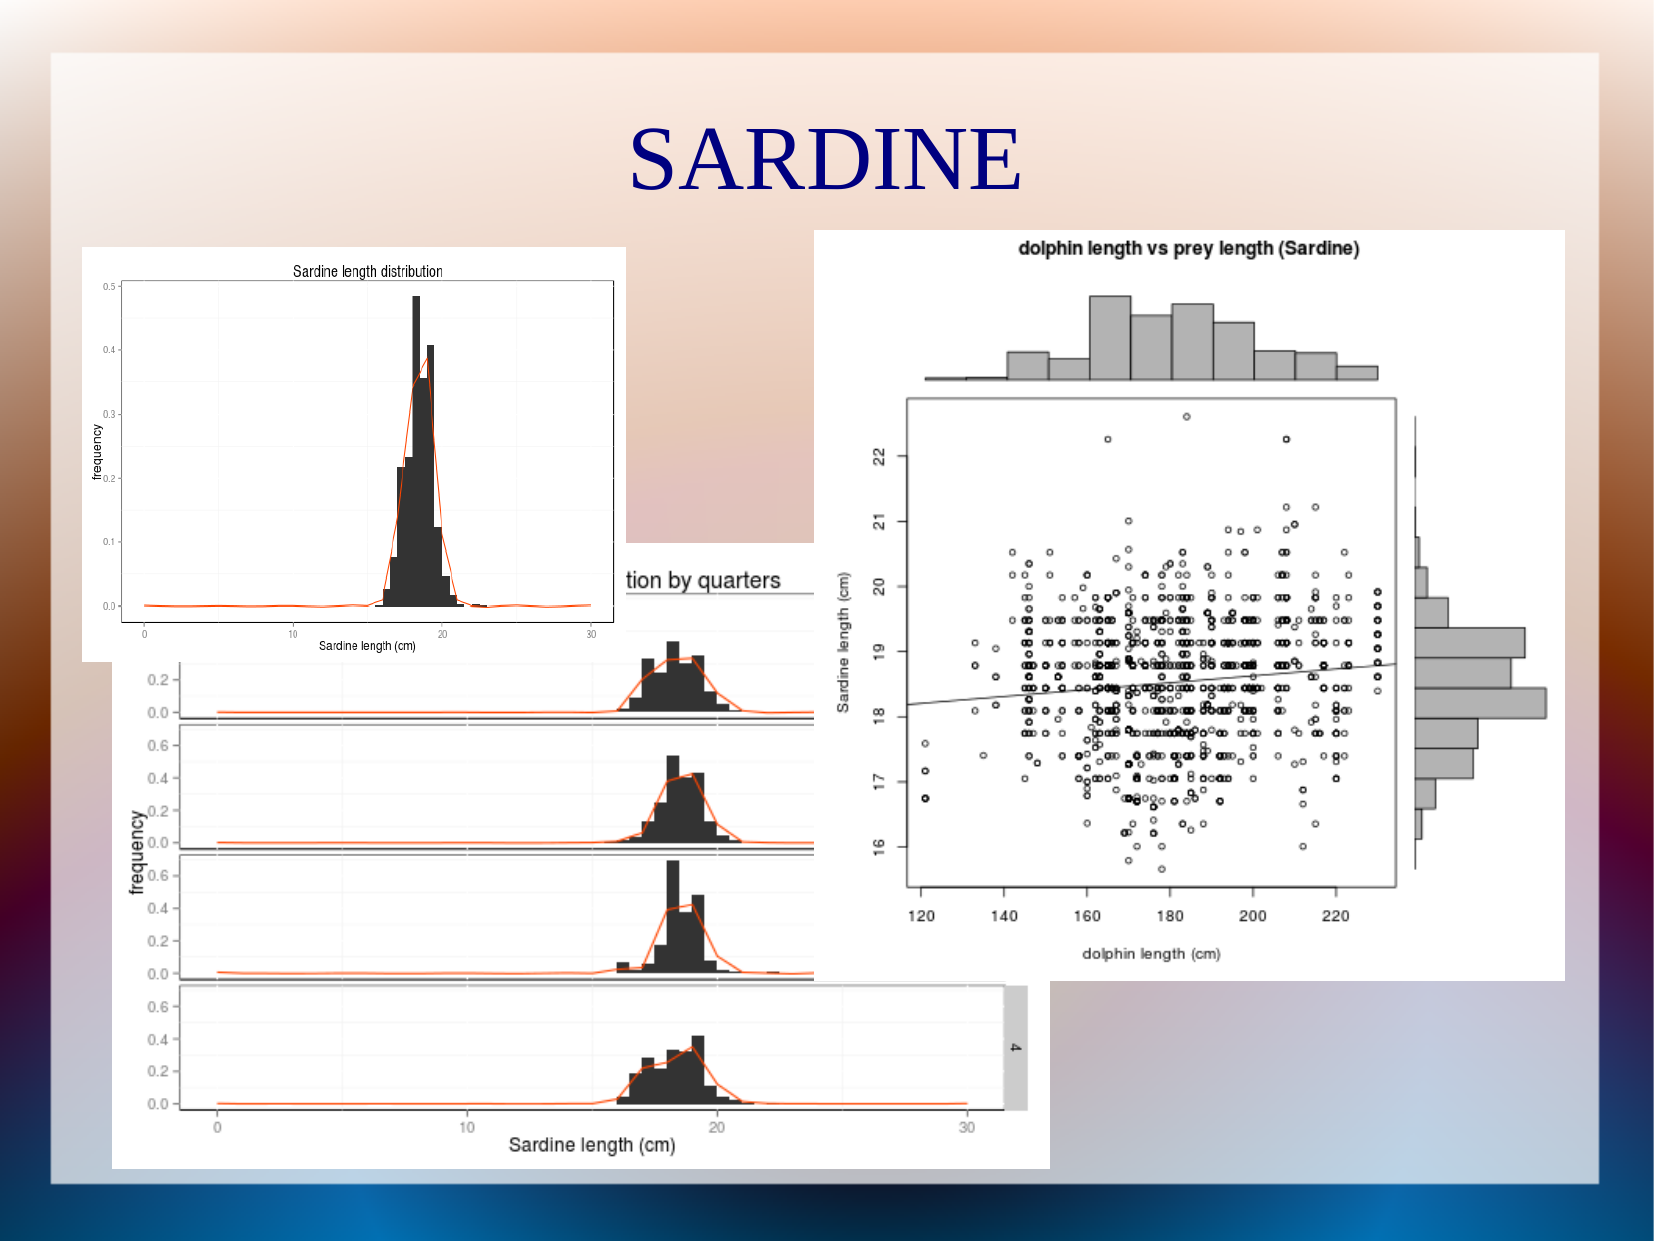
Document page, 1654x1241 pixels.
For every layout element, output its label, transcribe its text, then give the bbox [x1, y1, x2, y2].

picture [0, 0, 1654, 1241]
title SARDINE [82, 55, 1571, 263]
